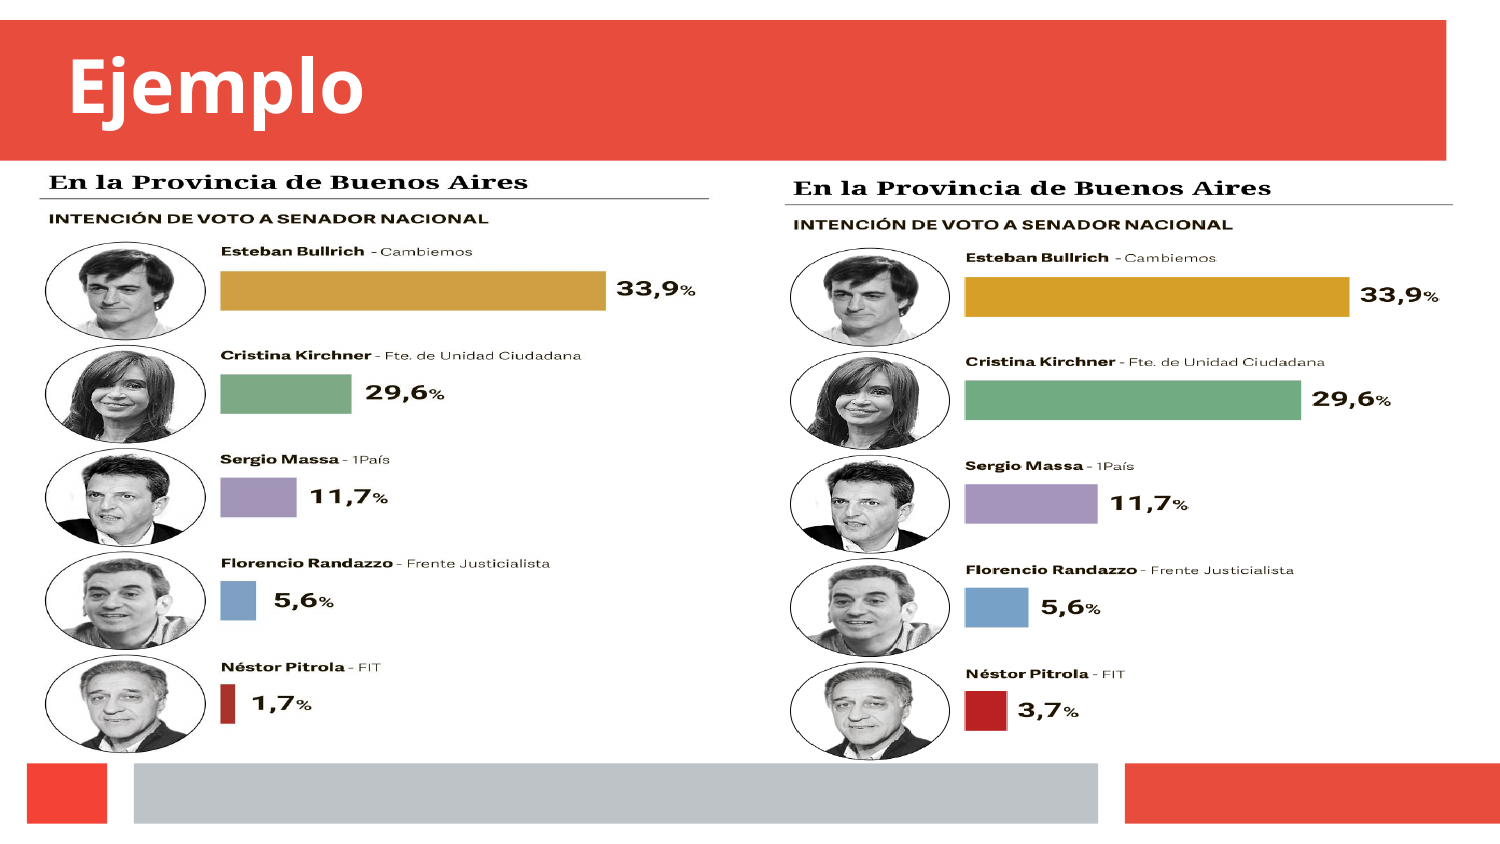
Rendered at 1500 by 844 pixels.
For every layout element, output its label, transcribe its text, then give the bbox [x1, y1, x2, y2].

title Ejemplo [53, 40, 1447, 141]
picture [24, 162, 724, 757]
picture [785, 161, 1453, 775]
